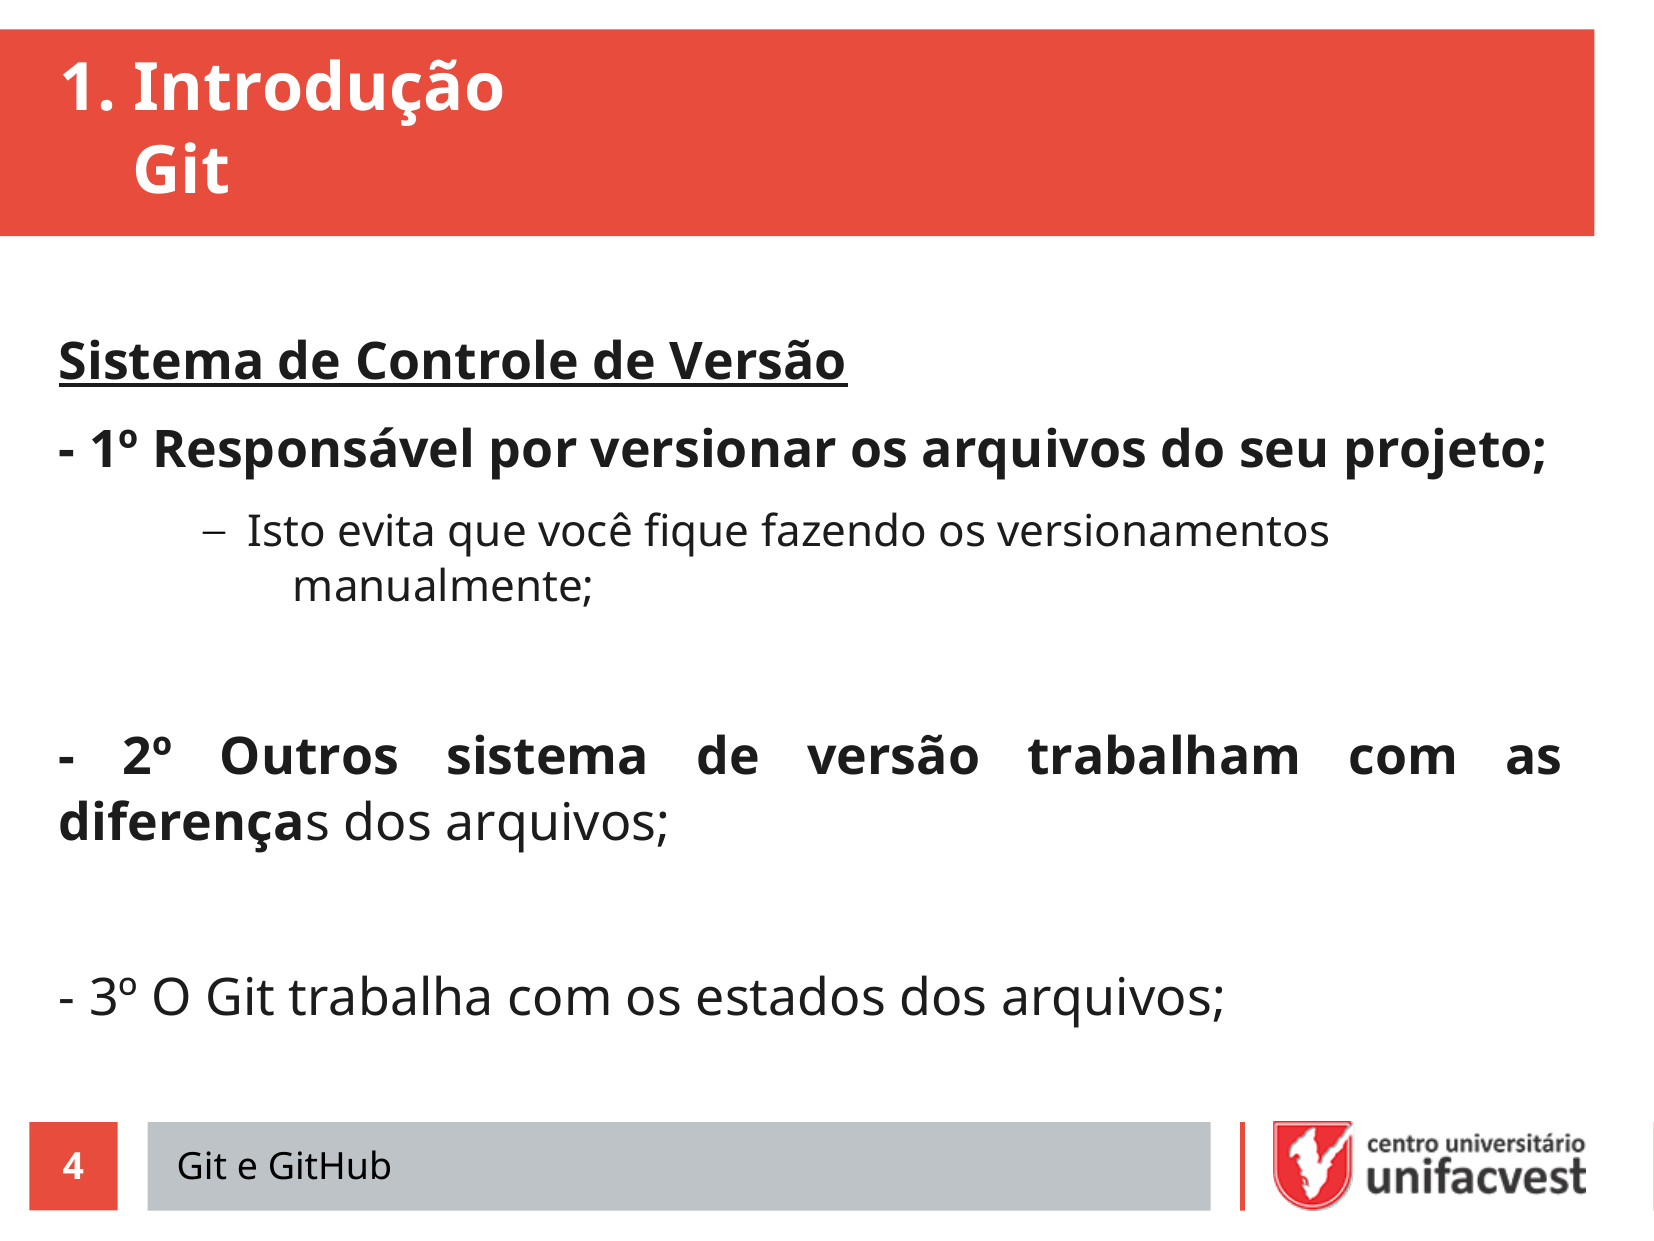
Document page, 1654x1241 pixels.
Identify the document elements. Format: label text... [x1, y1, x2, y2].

title 1. Introdução Git [59, 59, 1595, 207]
text_box [1245, 1120, 1654, 1212]
text_box Git e GitHub [161, 1132, 1212, 1196]
list Sistema de Controle de Versão - 1º Responsável por versionar os arquivos do seu projeto; Isto evita que você fique fazendo os versionamentos manualmente; - 2º Outros sistema de versão trabalham com as diferenças dos arquivos; - 3º O Git trabalha com os estados dos arquivos; [59, 324, 1566, 1093]
picture [1273, 1121, 1586, 1211]
